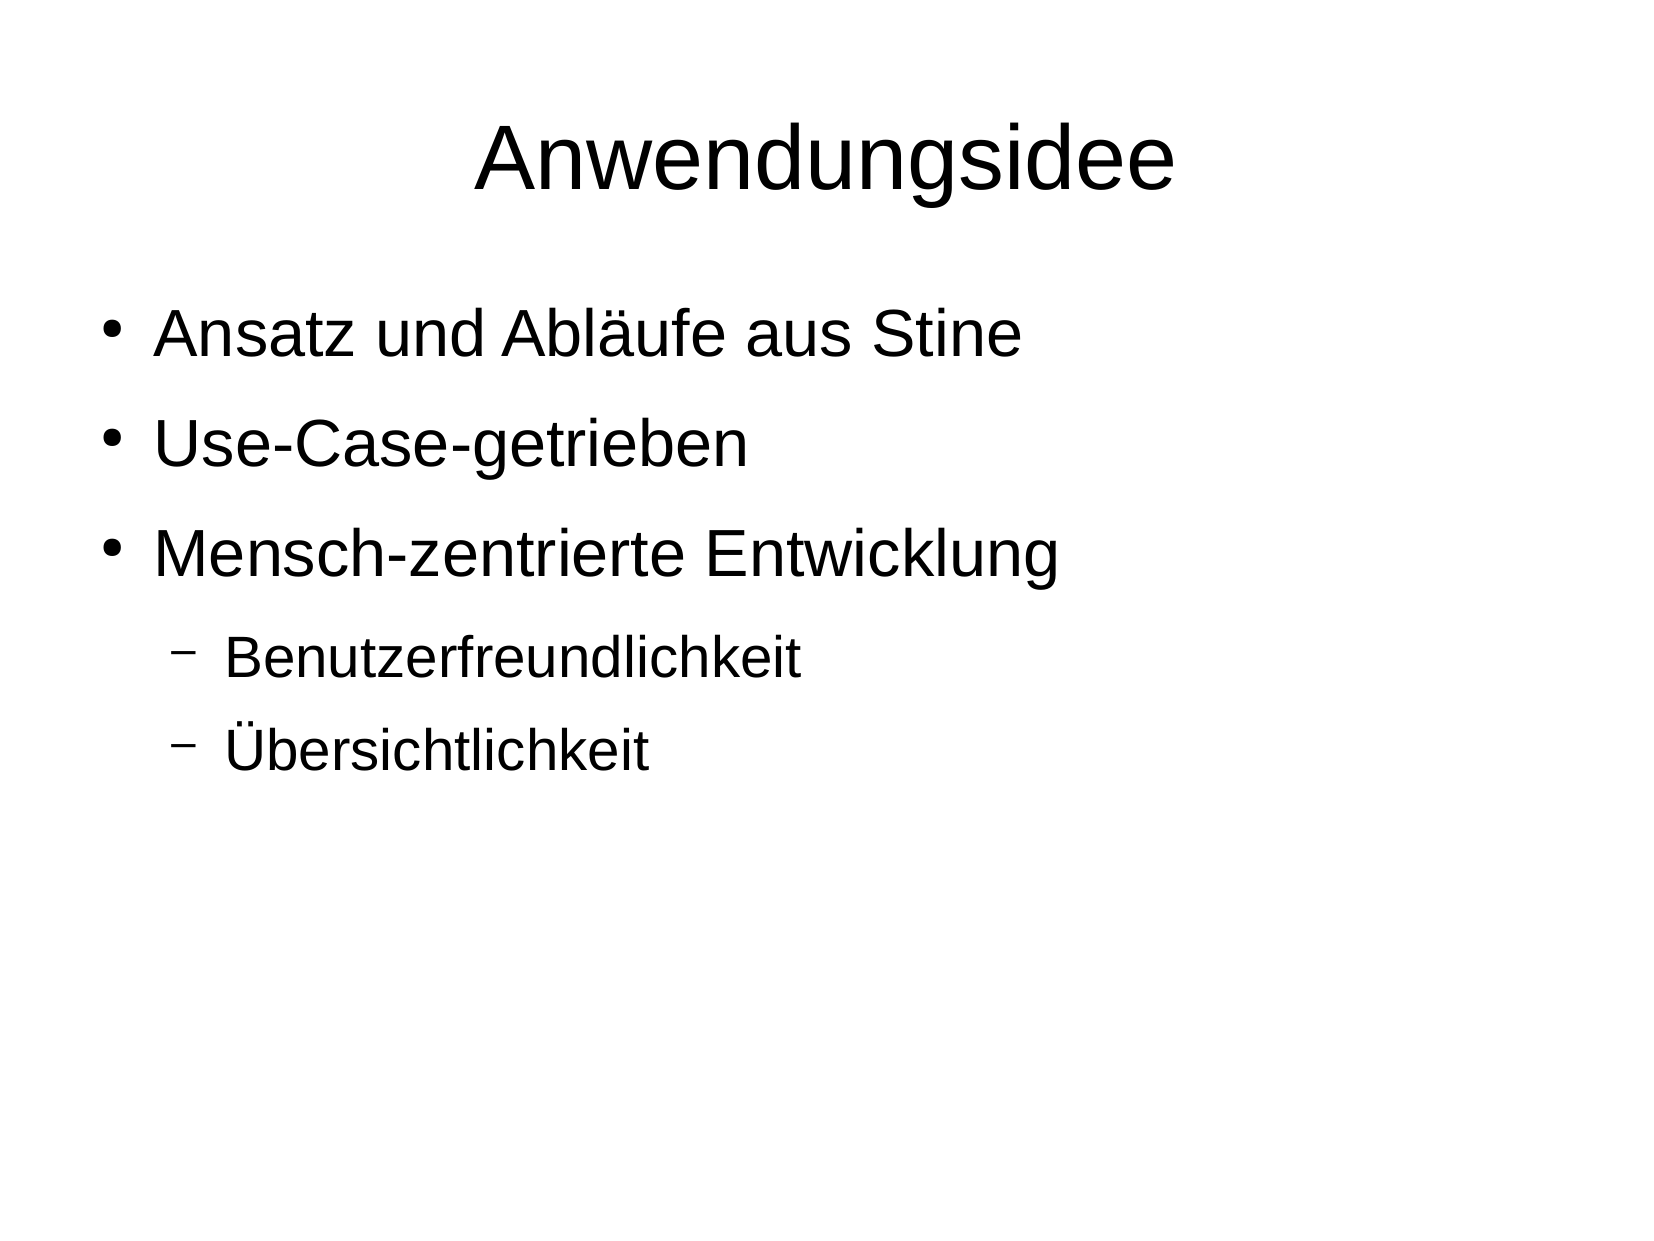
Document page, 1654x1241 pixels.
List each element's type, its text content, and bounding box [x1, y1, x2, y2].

text_box Anwendungsidee [82, 49, 1571, 257]
list Ansatz und Abläufe aus Stine Use-Case-getrieben Mensch-zentrierte Entwicklung Benutzerfreundlichkeit Übersichtlichkeit [82, 290, 1571, 1010]
